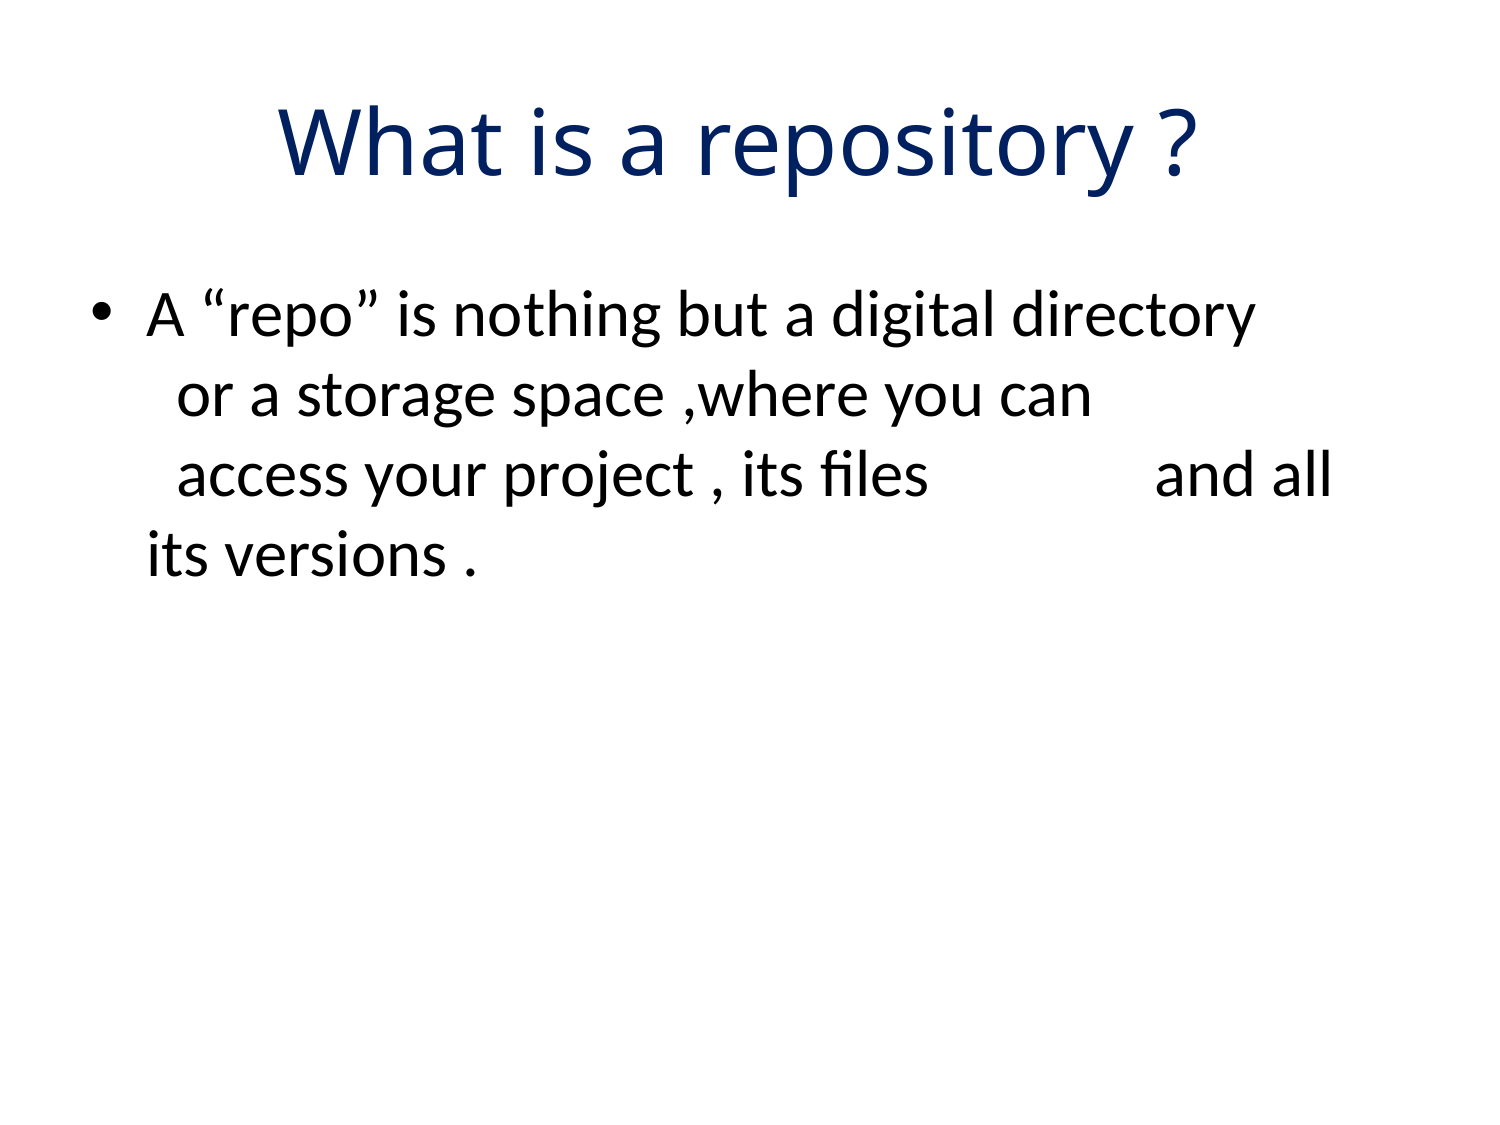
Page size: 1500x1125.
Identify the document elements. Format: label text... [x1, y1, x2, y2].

title What is a repository ? [75, 45, 1425, 233]
list A “repo” is nothing but a digital directory or a storage space ,where you can access your project , its files and all its versions . [75, 262, 1425, 1005]
